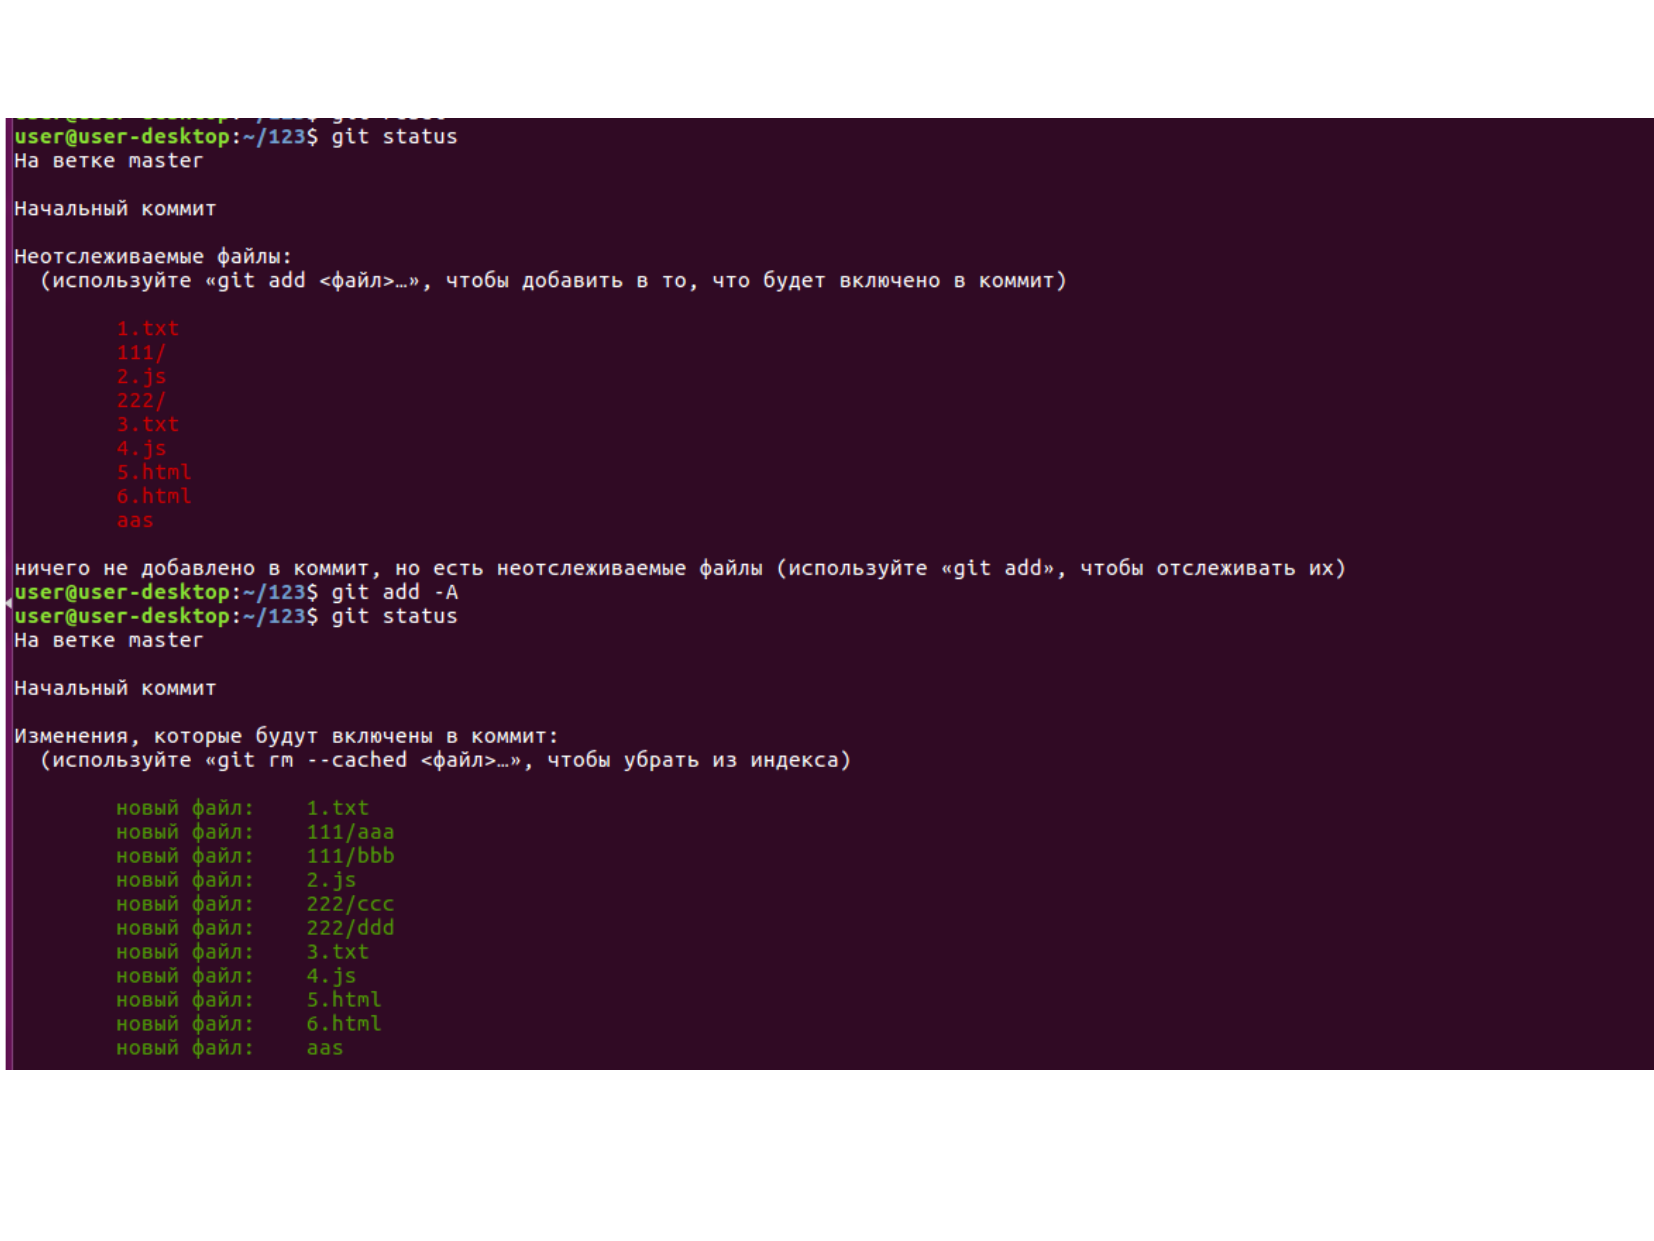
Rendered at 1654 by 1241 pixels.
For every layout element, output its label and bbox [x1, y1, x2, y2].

picture [5, 118, 1654, 1070]
